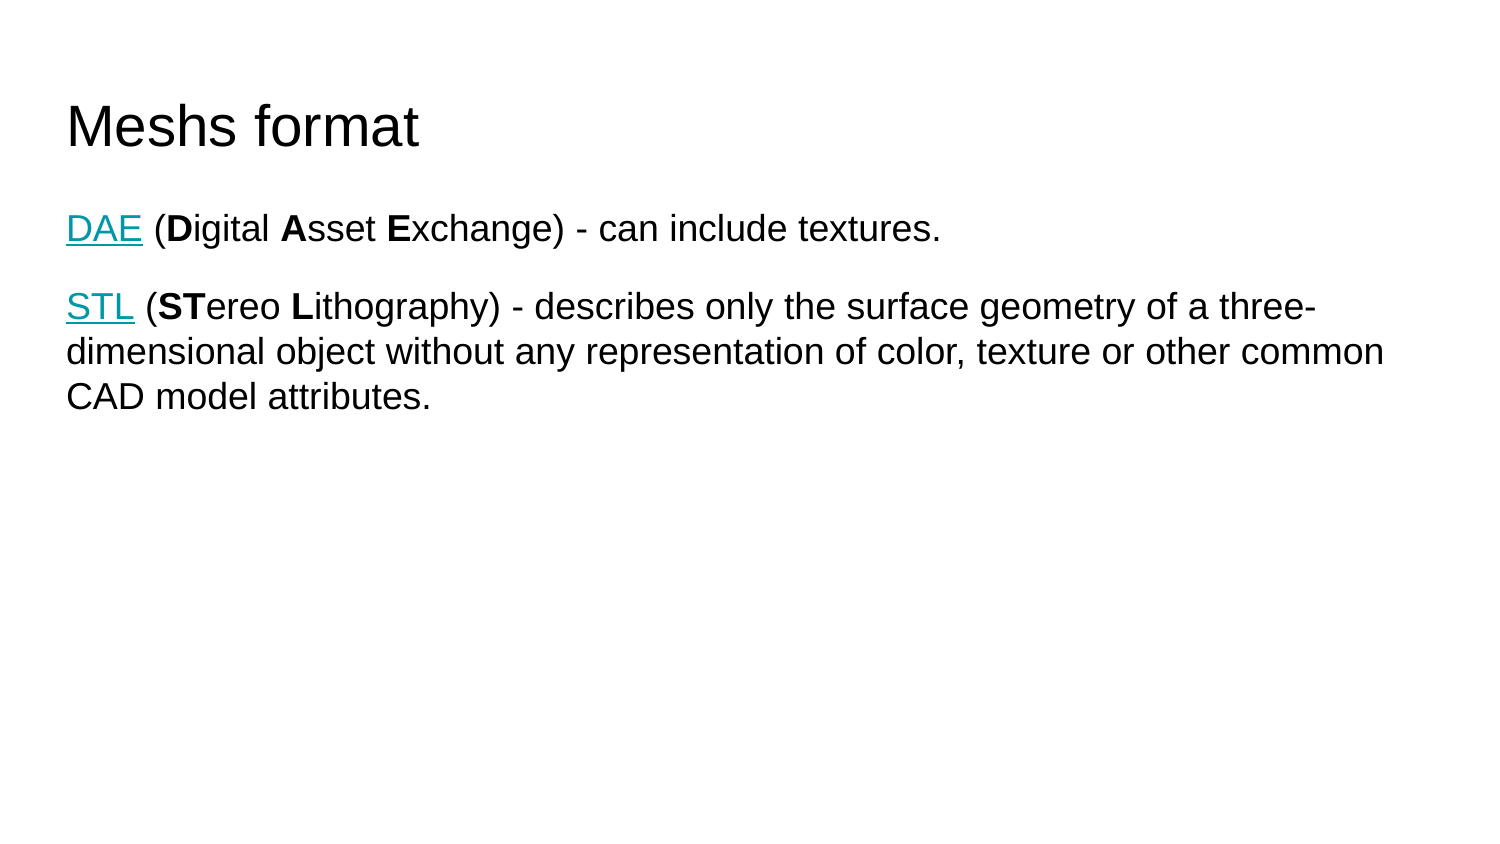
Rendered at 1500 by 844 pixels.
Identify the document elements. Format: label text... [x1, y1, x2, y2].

title Meshs format [51, 72, 1449, 167]
list DAE (Digital Asset Exchange) - can include textures. STL (STereo Lithography) - describes only the surface geometry of a three-dimensional object without any representation of color, texture or other common CAD model attributes. [51, 189, 1449, 750]
